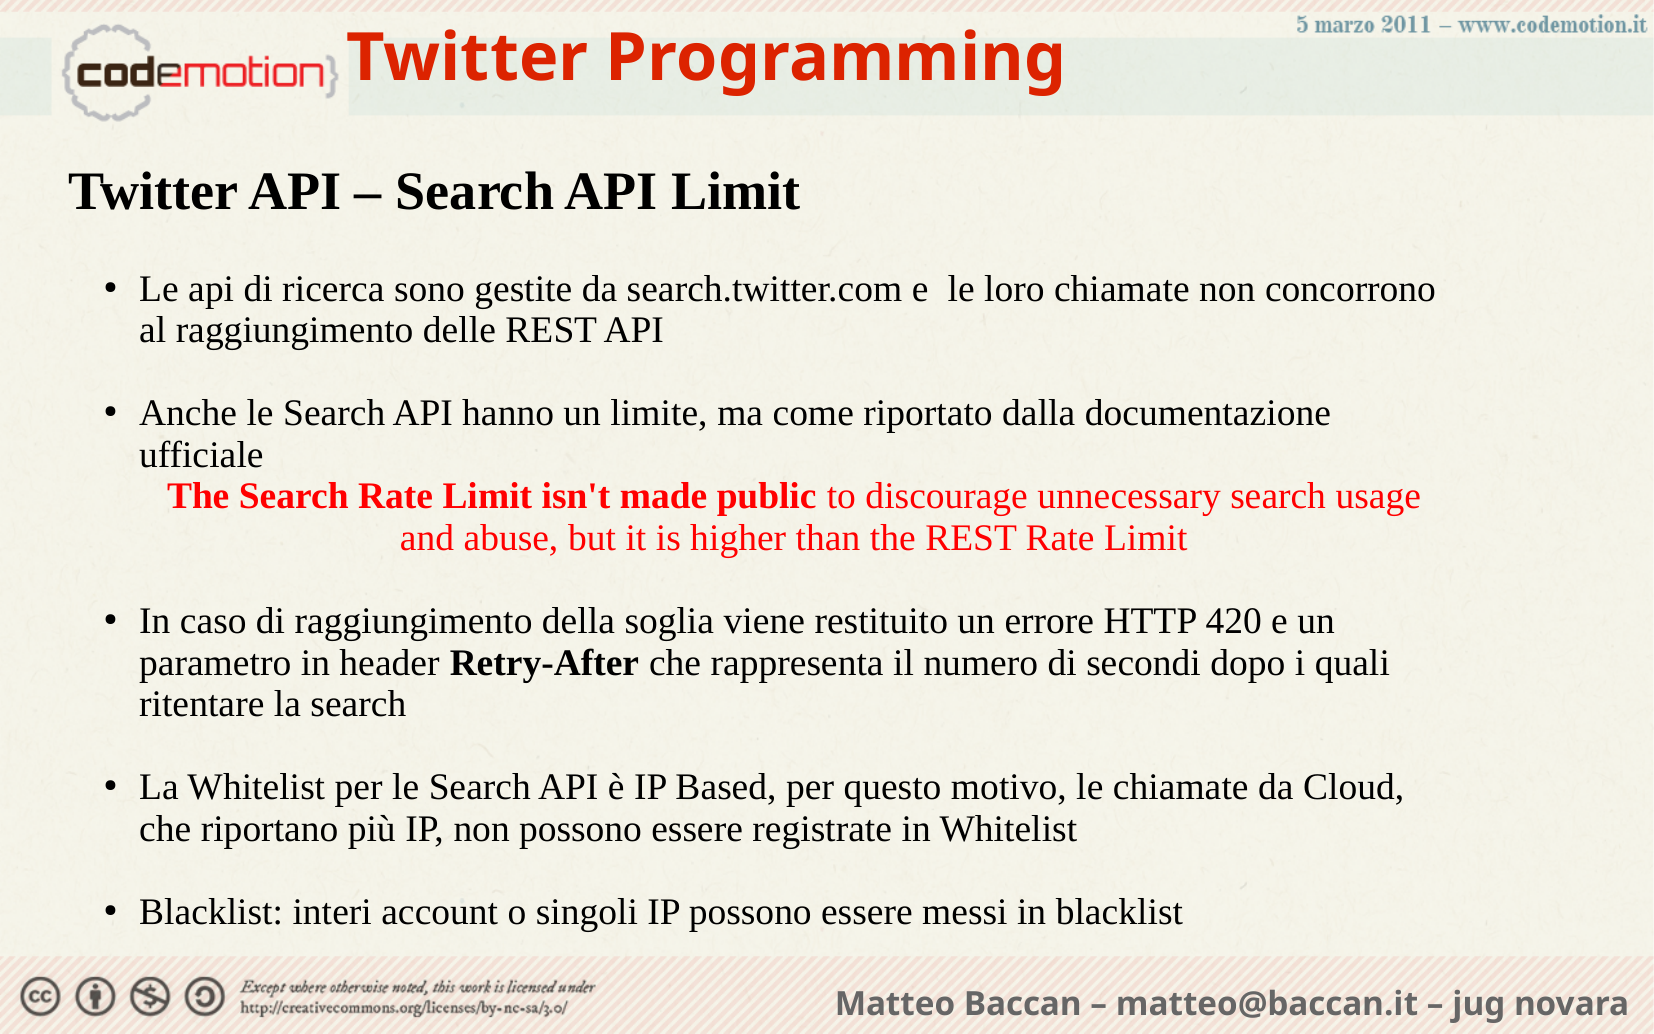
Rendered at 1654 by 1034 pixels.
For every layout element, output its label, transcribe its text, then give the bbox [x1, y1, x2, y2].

title Twitter Programming [346, 5, 1609, 103]
picture [0, 0, 1654, 1034]
text_box Twitter API – Search API Limit Le api di ricerca sono gestite da search.twitter.com e le loro chiamate non concorrono al raggiungimento delle REST API Anche le Search API hanno un limite, ma come riportato dalla documentazione ufficiale The Search Rate Limit isn't made public to discourage unnecessary search usage and abuse, but it is higher than the REST Rate Limit In caso di raggiungimento della soglia viene restituito un errore HTTP 420 e un parametro in header Retry-After che rappresenta il numero di secondi dopo i quali ritentare la search La Whitelist per le Search API è IP Based, per questo motivo, le chiamate da Cloud, che riportano più IP, non possono essere registrate in Whitelist Blacklist: interi account o singoli IP possono essere messi in blacklist [53, 154, 1465, 960]
